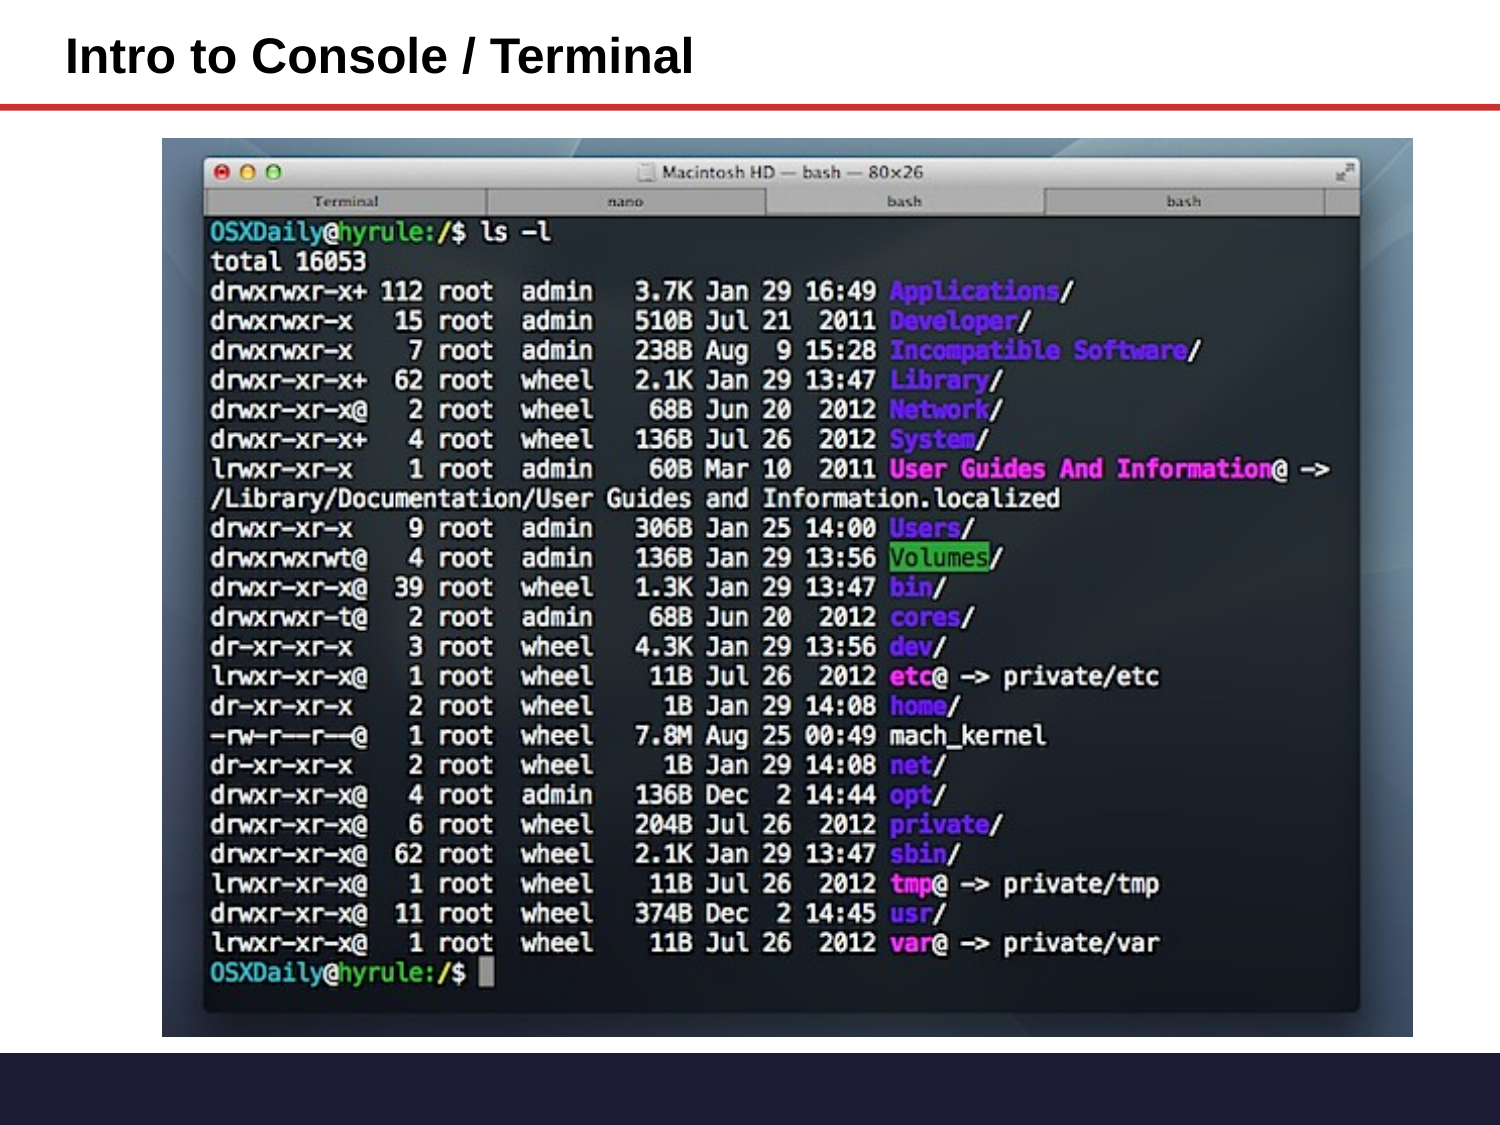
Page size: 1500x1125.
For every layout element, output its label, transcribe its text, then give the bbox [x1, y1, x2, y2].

picture [162, 138, 1413, 1037]
title Intro to Console / Terminal [50, 0, 948, 108]
